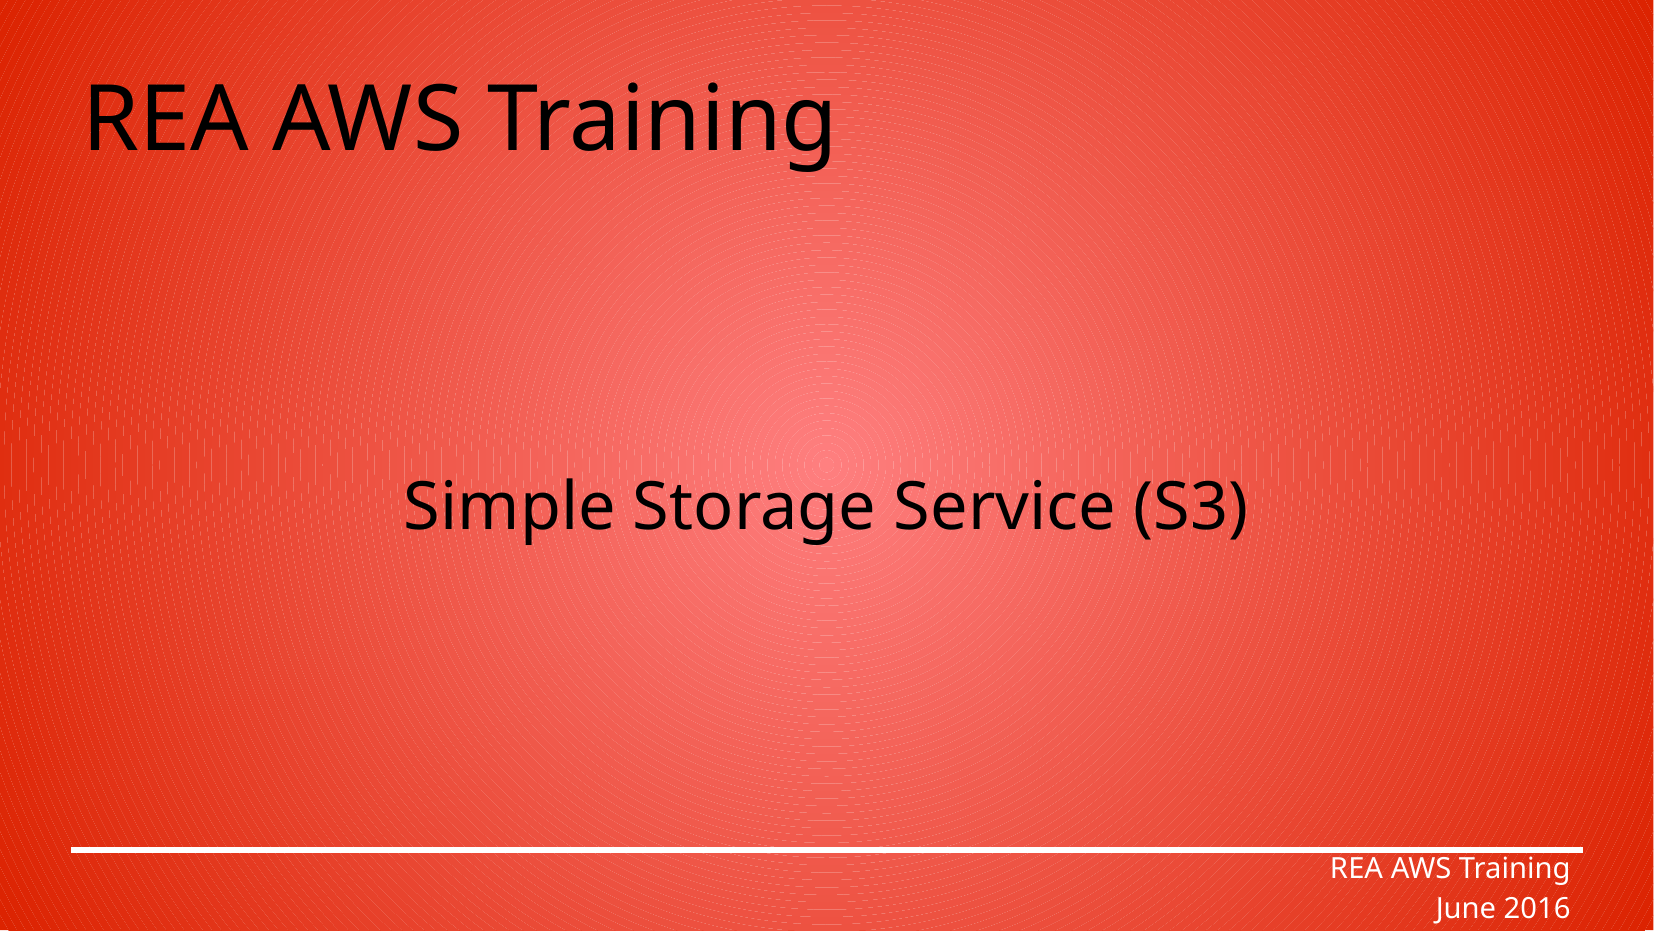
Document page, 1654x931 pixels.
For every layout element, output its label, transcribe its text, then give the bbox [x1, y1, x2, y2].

list Simple Storage Service (S3) [82, 217, 1571, 757]
title REA AWS Training [82, 37, 1571, 193]
